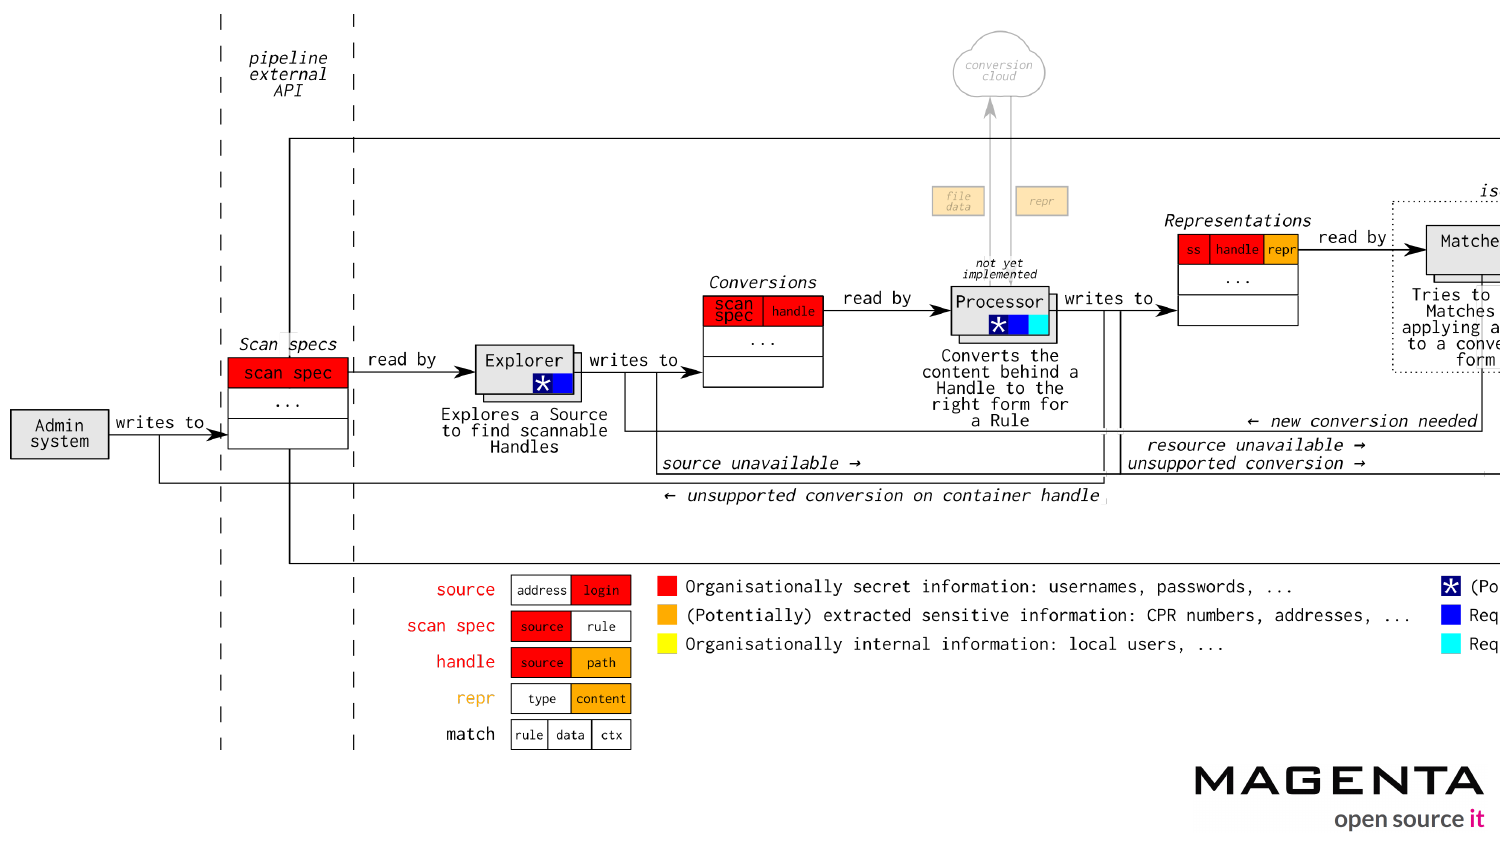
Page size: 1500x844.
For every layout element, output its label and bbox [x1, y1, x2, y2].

picture [10, 14, 1500, 751]
picture [1193, 764, 1488, 833]
